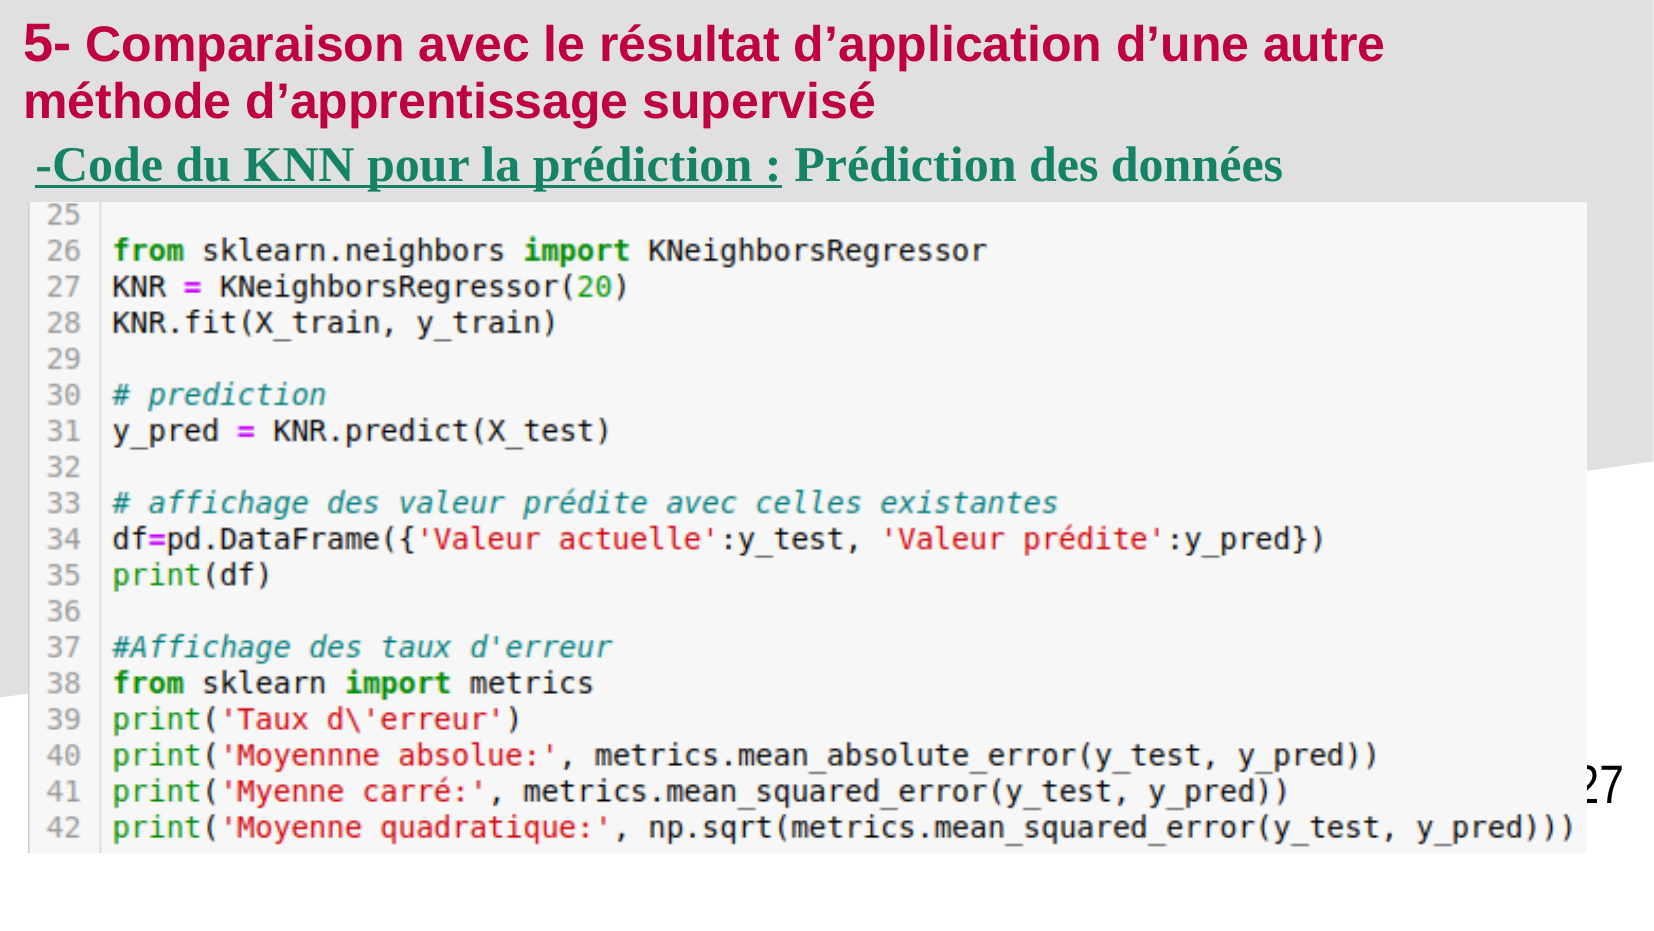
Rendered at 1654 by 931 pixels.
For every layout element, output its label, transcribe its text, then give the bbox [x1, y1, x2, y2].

picture [28, 202, 1587, 853]
text_box -Code du KNN pour la prédiction : Prédiction des données [35, 129, 1607, 249]
title 5- Comparaison avec le résultat d’application d’une autre méthode d’apprentissage supervisé [23, 11, 1607, 130]
